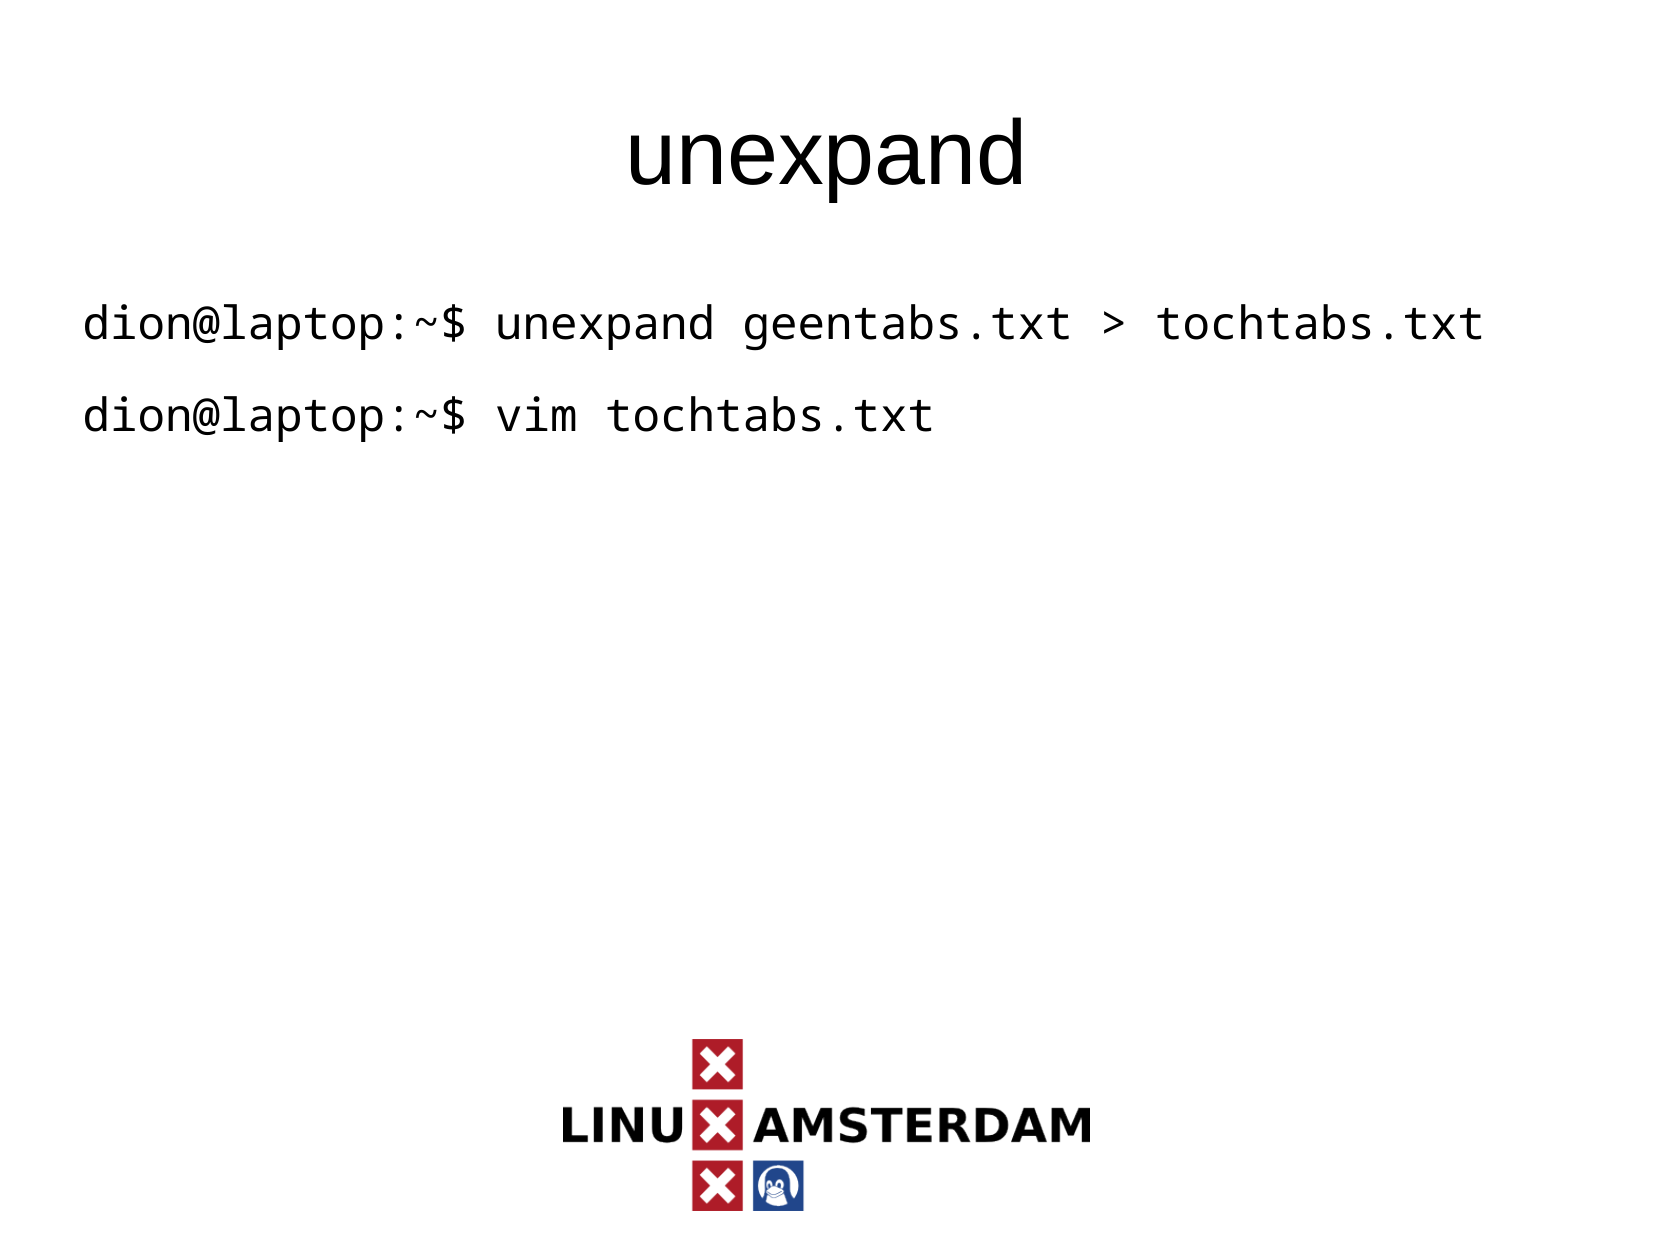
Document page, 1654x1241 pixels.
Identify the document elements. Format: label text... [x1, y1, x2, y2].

list dion@laptop:~$ unexpand geentabs.txt > tochtabs.txt dion@laptop:~$ vim tochtabs.txt [82, 290, 1571, 1010]
picture [563, 1039, 1090, 1211]
title unexpand [82, 49, 1571, 257]
